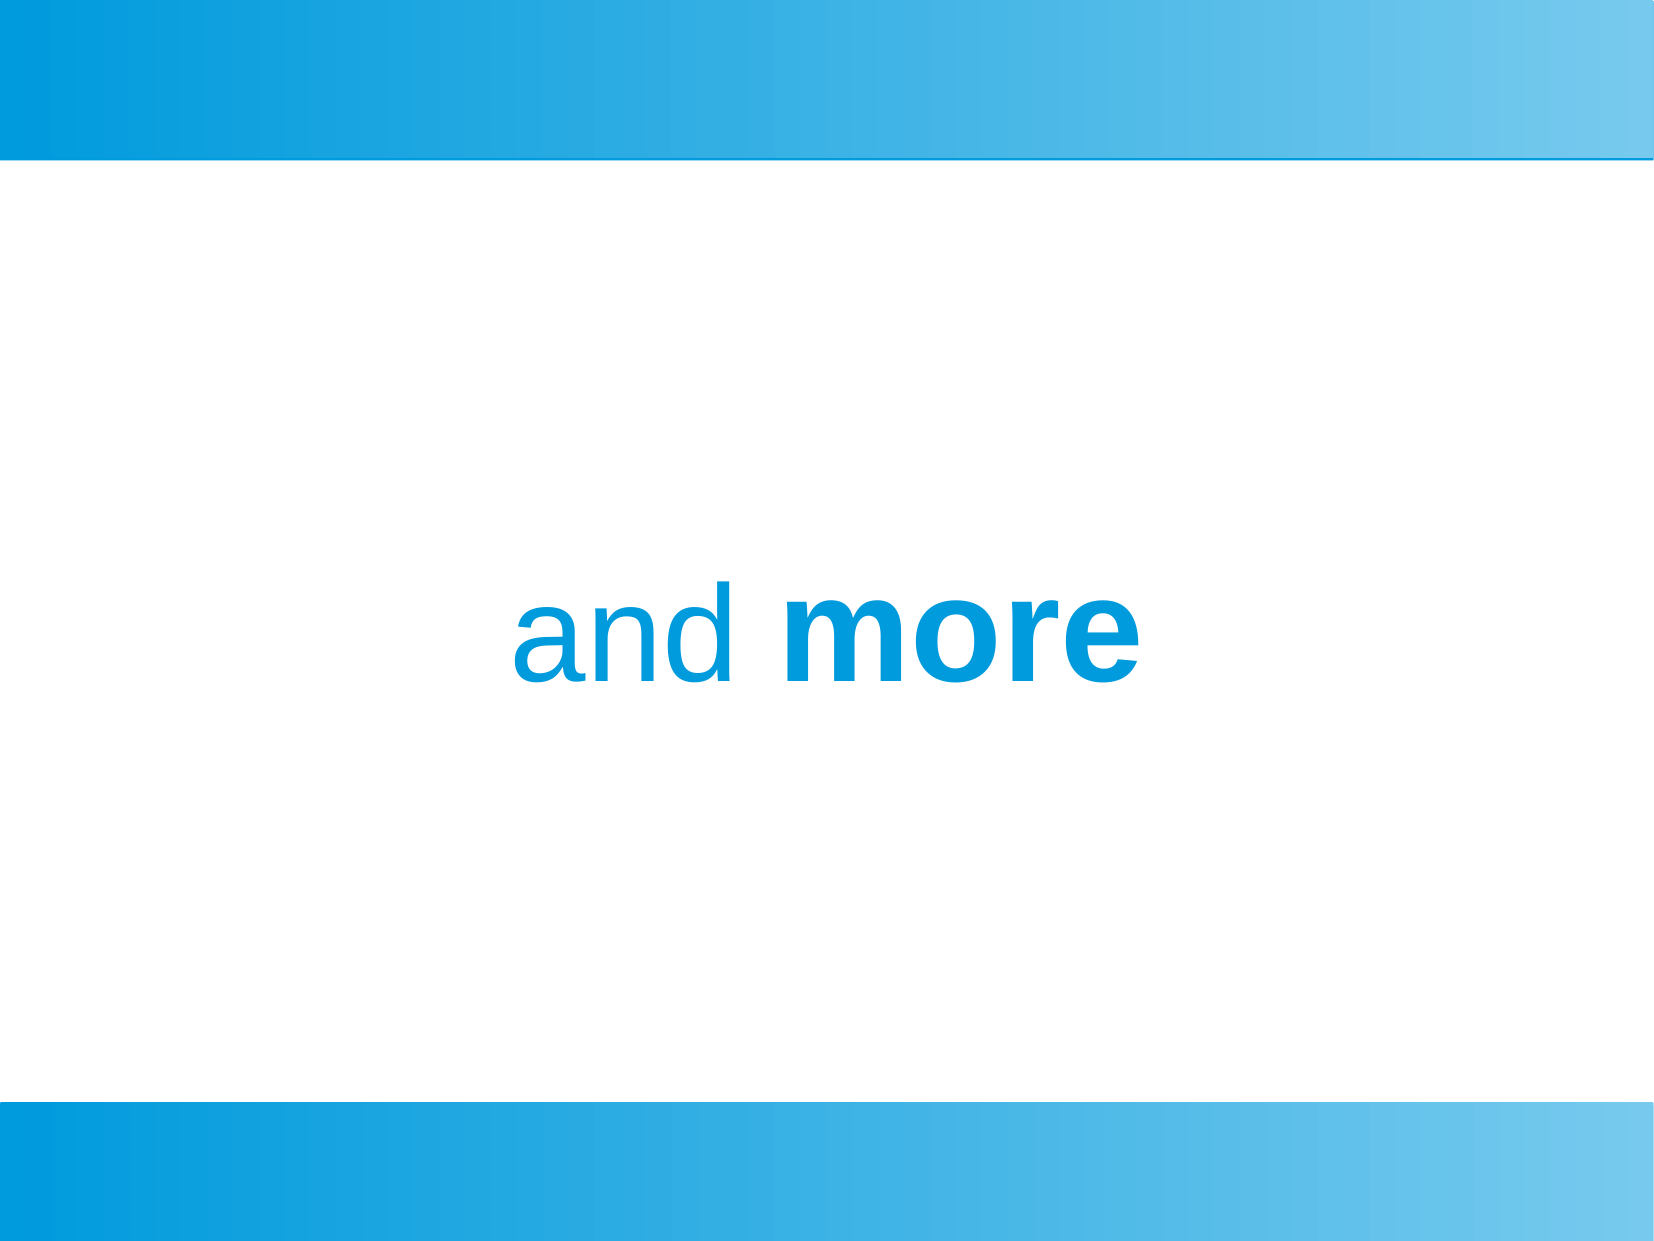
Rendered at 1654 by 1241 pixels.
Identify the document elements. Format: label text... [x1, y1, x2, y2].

list and more [59, 236, 1595, 1024]
